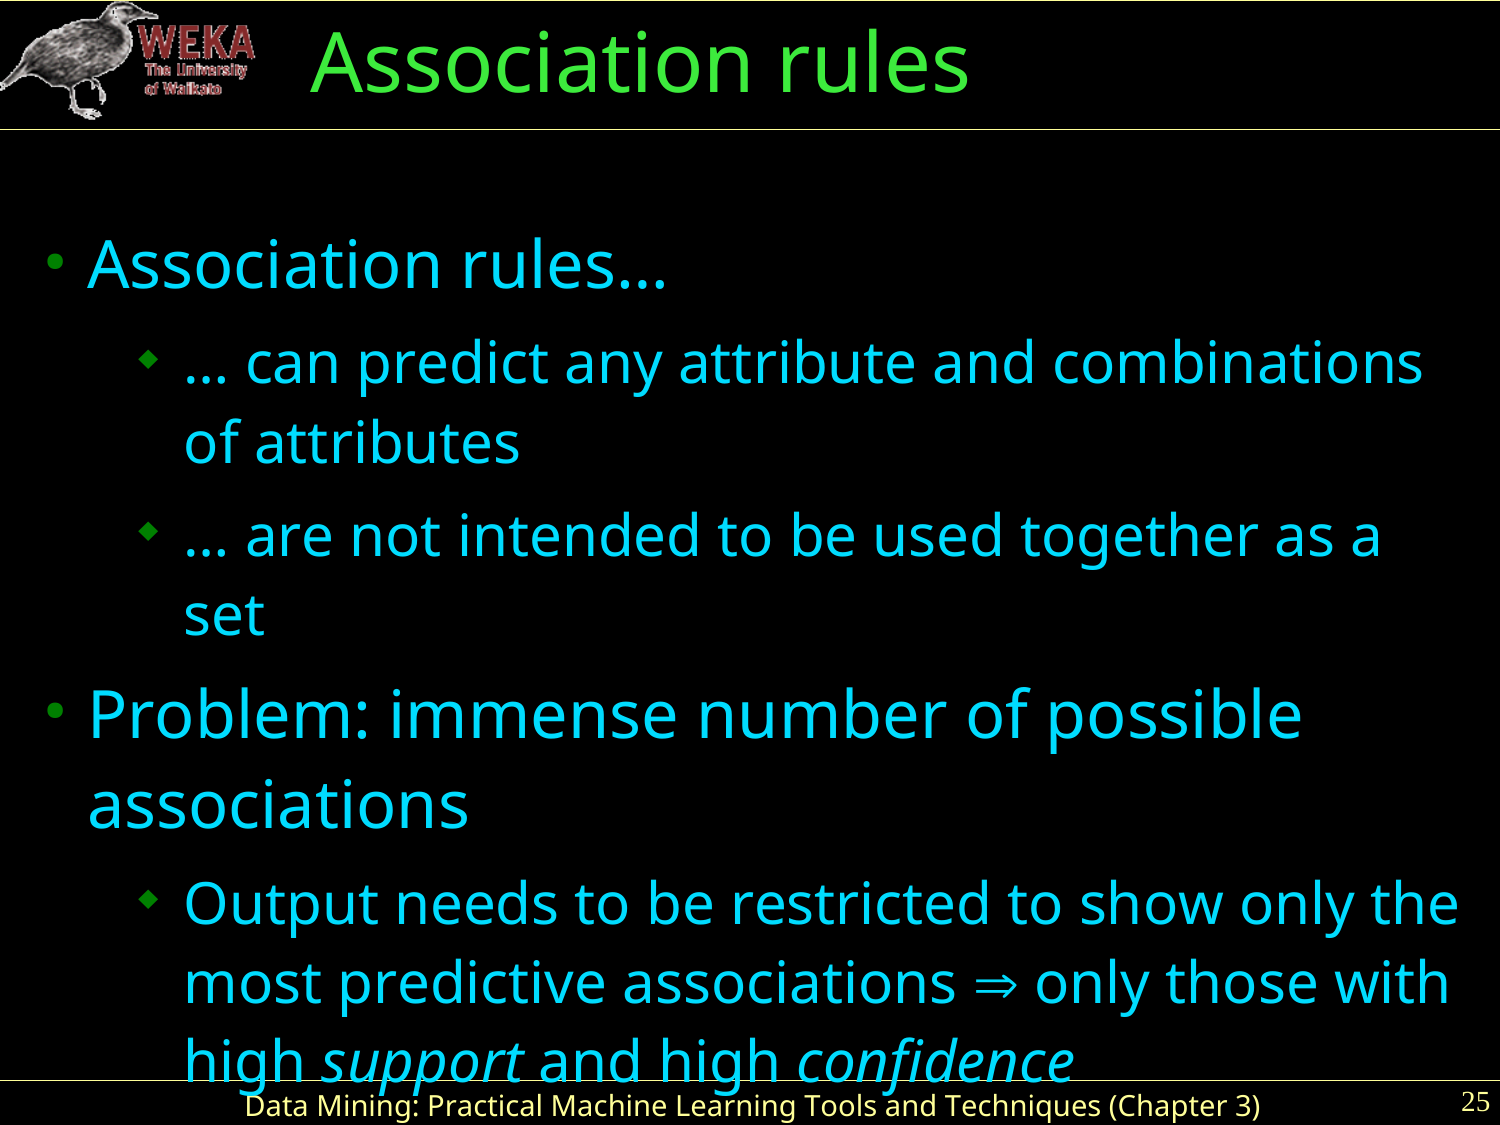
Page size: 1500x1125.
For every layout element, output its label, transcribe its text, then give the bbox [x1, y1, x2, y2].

title Association rules [0, 0, 1341, 148]
list Association rules… … can predict any attribute and combinations of attributes … are not intended to be used together as a set Problem: immense number of possible associations Output needs to be restricted to show only the most predictive associations  only those with high support and high confidence [29, 209, 1477, 945]
